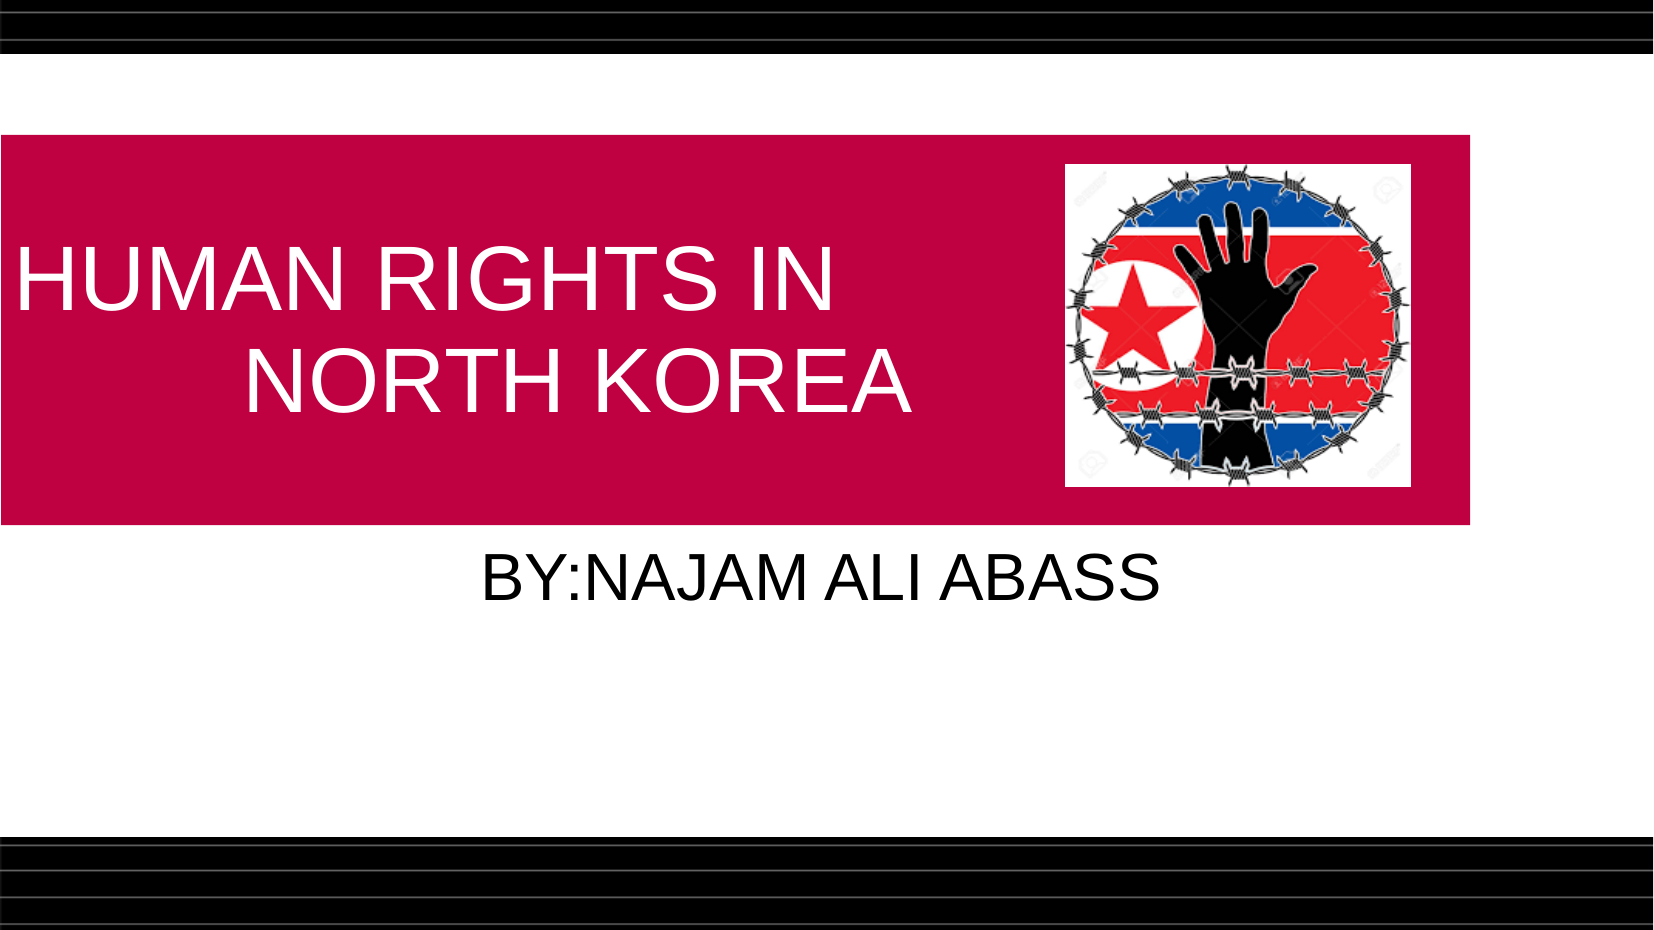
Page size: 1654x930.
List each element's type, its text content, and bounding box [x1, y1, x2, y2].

picture [1065, 164, 1411, 487]
picture [0, 0, 1654, 54]
subtitle BY:NAJAM ALI ABASS [390, 540, 1252, 661]
picture [0, 837, 1654, 930]
title HUMAN RIGHTS IN NORTH KOREA [1, 134, 1471, 526]
